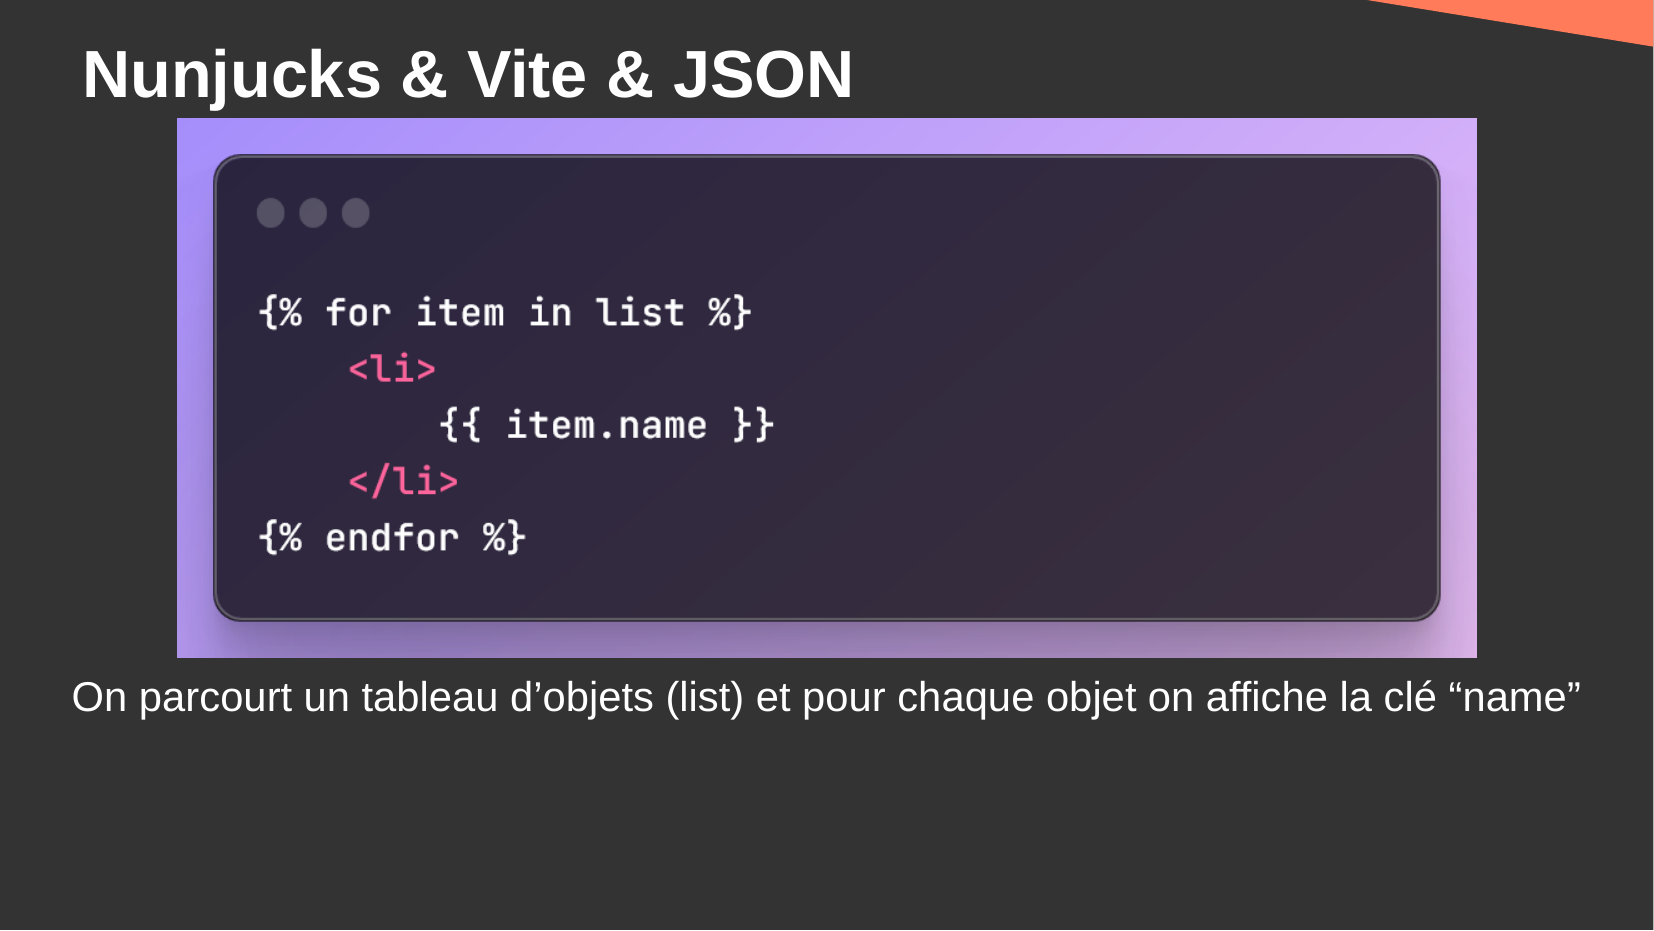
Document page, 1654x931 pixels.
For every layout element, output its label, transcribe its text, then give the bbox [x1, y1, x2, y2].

text_box [1367, 0, 1654, 47]
list On parcourt un tableau d’objets (list) et pour chaque objet on affiche la clé “name” [64, 673, 1589, 810]
title Nunjucks & Vite & JSON [82, 37, 1571, 112]
picture [177, 118, 1477, 658]
